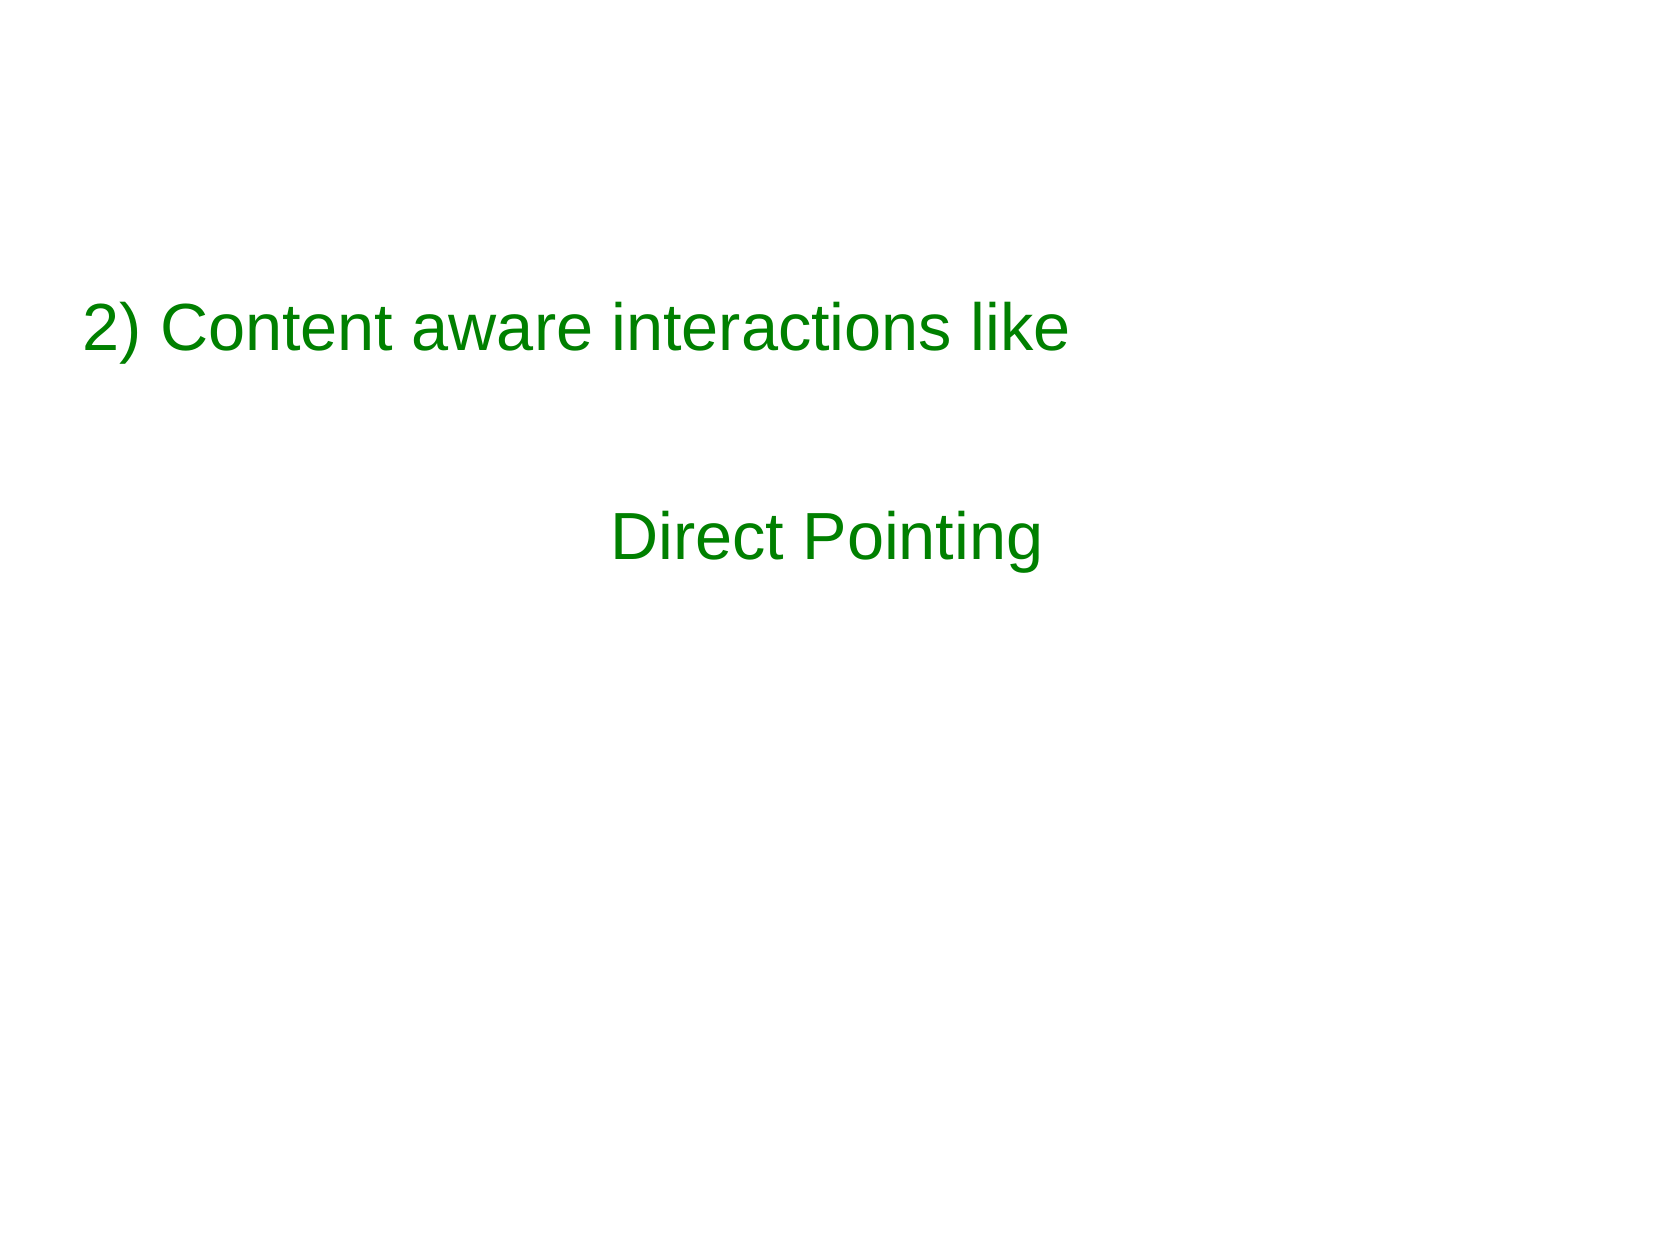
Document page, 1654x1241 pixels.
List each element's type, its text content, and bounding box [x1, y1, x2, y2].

list 2) Content aware interactions like Direct Pointing [82, 290, 1571, 1109]
